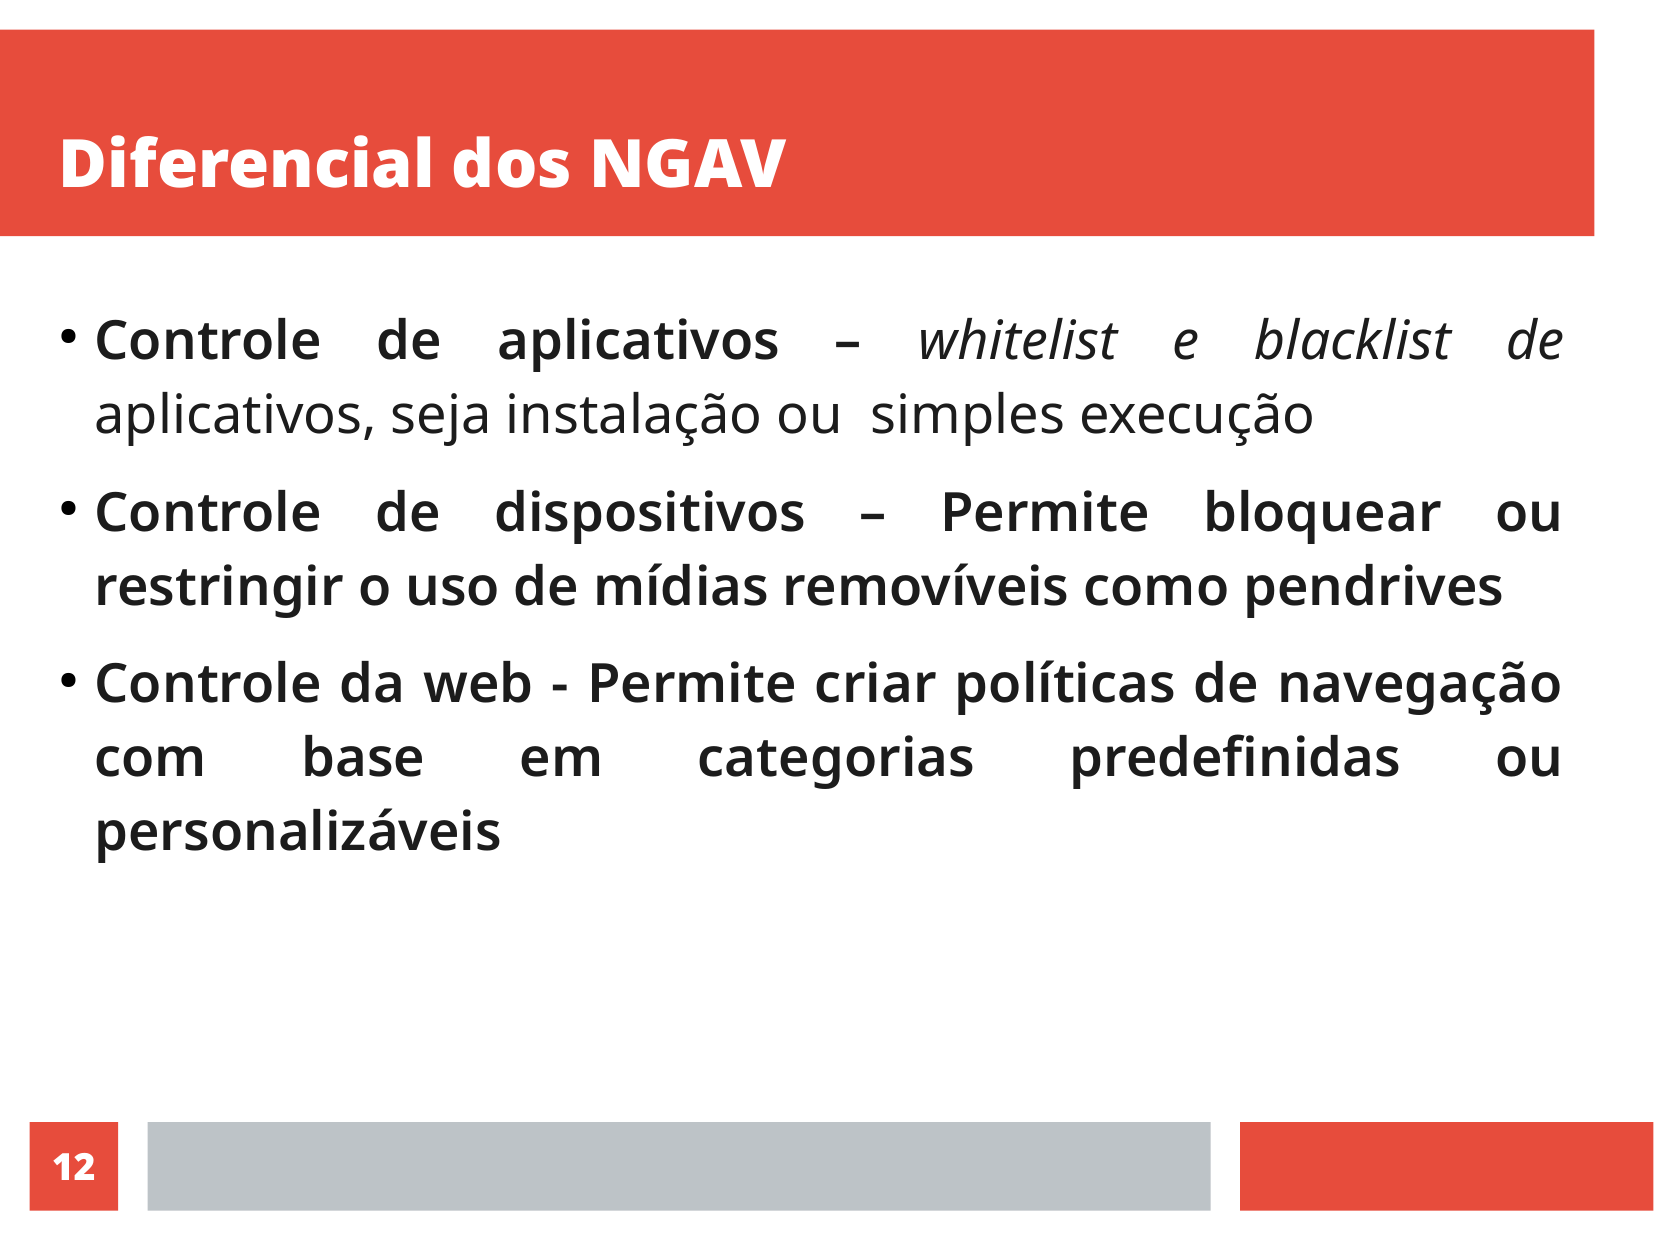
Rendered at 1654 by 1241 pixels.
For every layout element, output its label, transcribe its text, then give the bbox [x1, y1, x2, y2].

title Diferencial dos NGAV [59, 59, 1595, 207]
list Controle de aplicativos – whitelist e blacklist de aplicativos, seja instalação ou simples execução Controle de dispositivos – Permite bloquear ou restringir o uso de mídias removíveis como pendrives Controle da web - Permite criar políticas de navegação com base em categorias predefinidas ou personalizáveis [59, 301, 1565, 1069]
